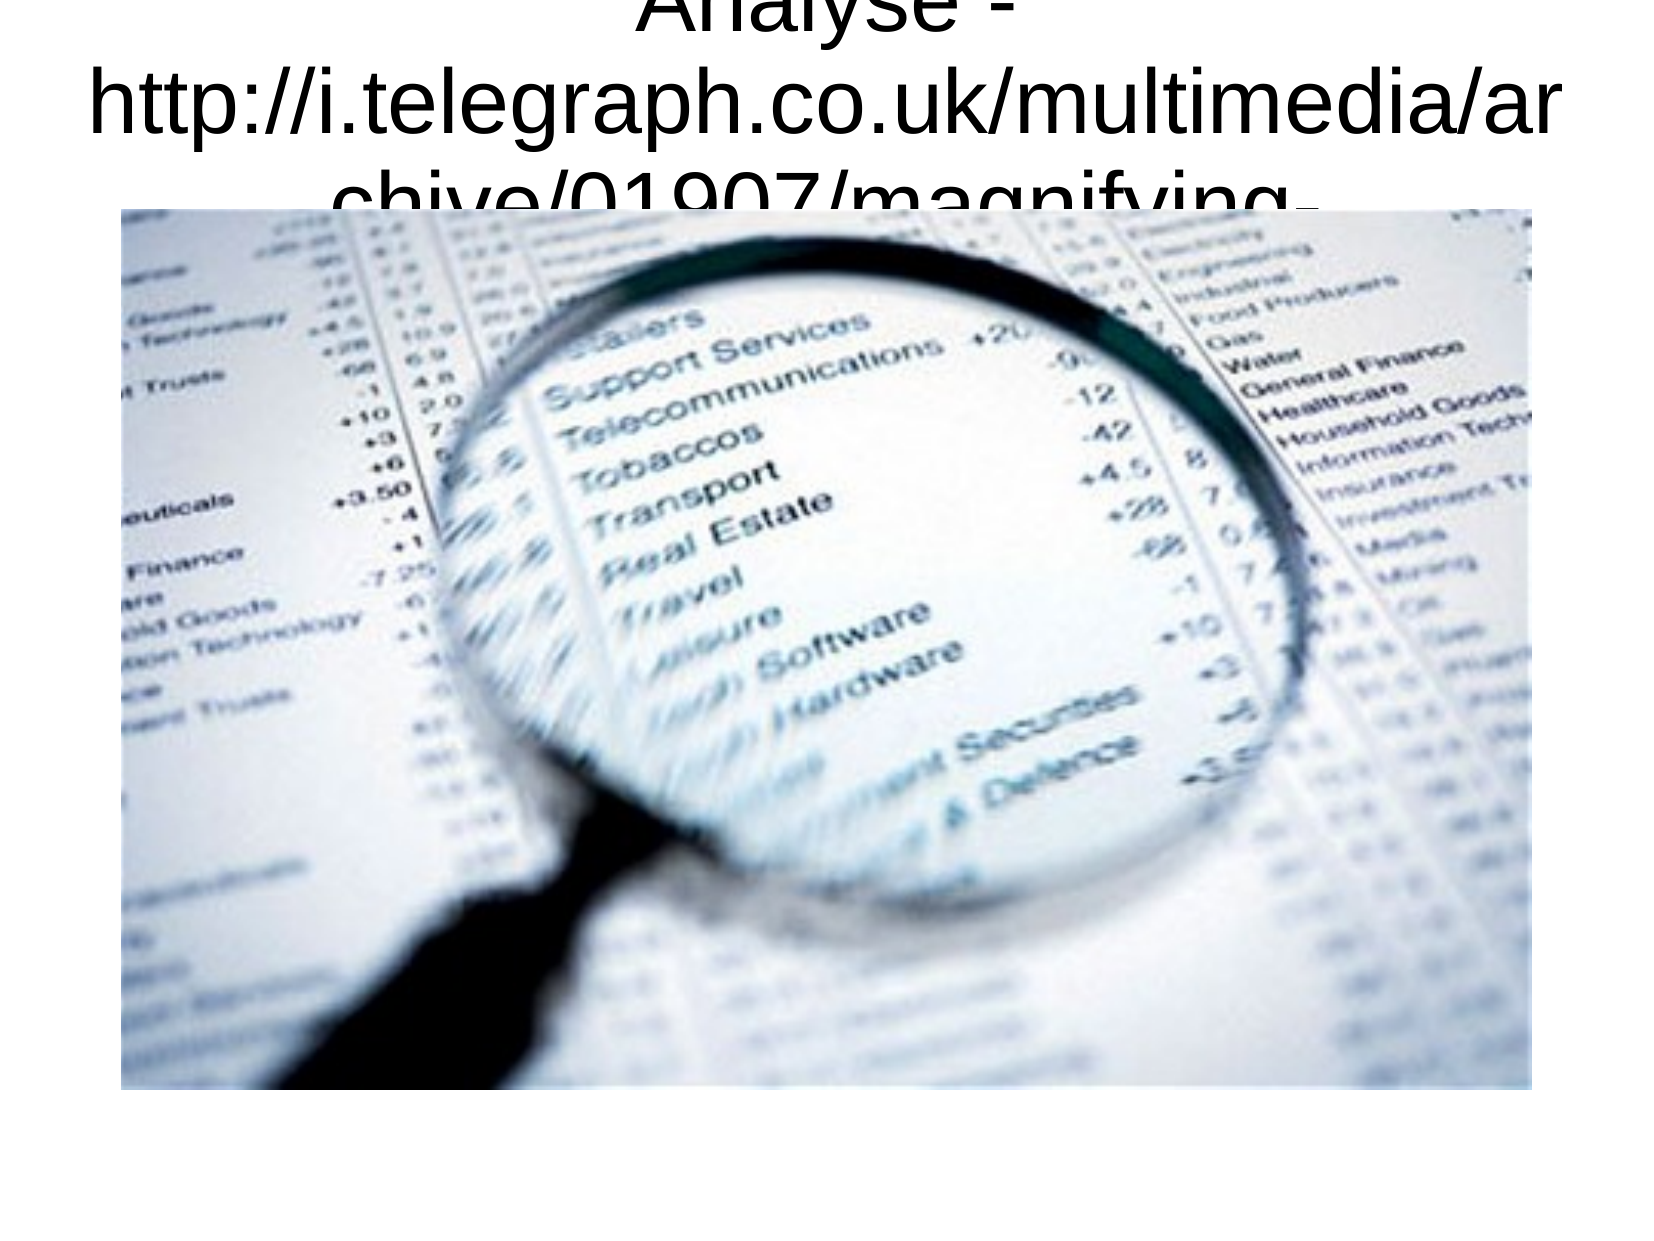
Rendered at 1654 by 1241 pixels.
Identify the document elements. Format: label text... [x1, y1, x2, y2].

picture [121, 209, 1532, 1090]
title Analyse - http://i.telegraph.co.uk/multimedia/archive/01907/magnifying-glass_1907454c.jpg [82, 0, 1571, 359]
